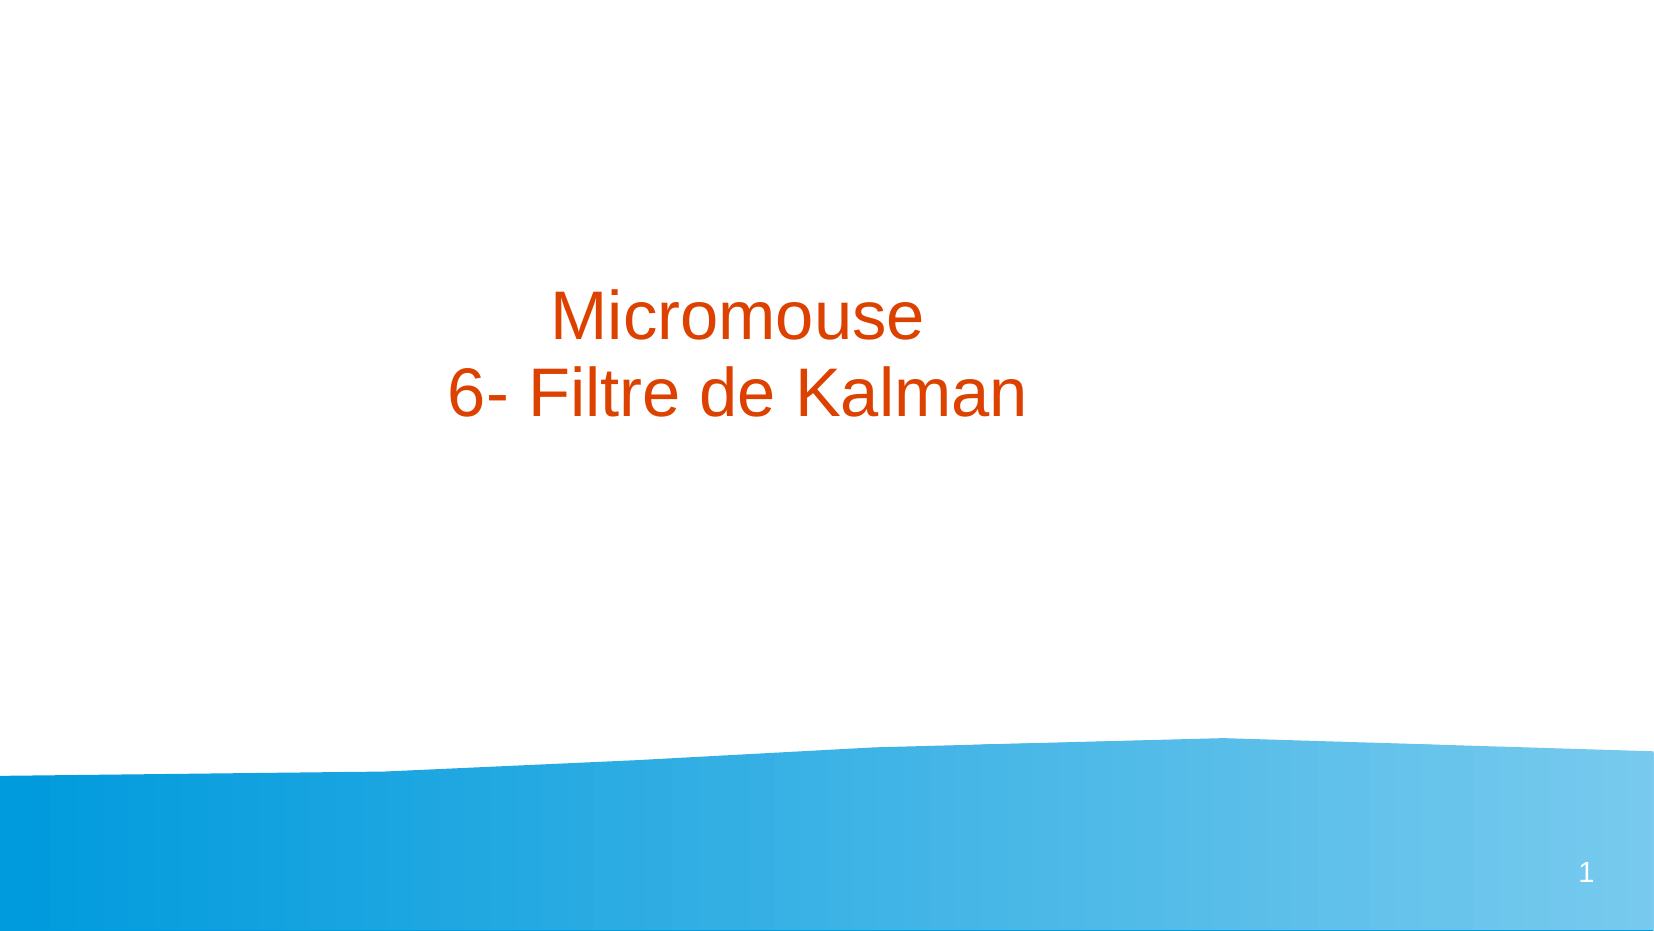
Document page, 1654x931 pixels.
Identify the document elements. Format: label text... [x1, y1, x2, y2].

title Micromouse 6- Filtre de Kalman [0, 265, 1477, 443]
